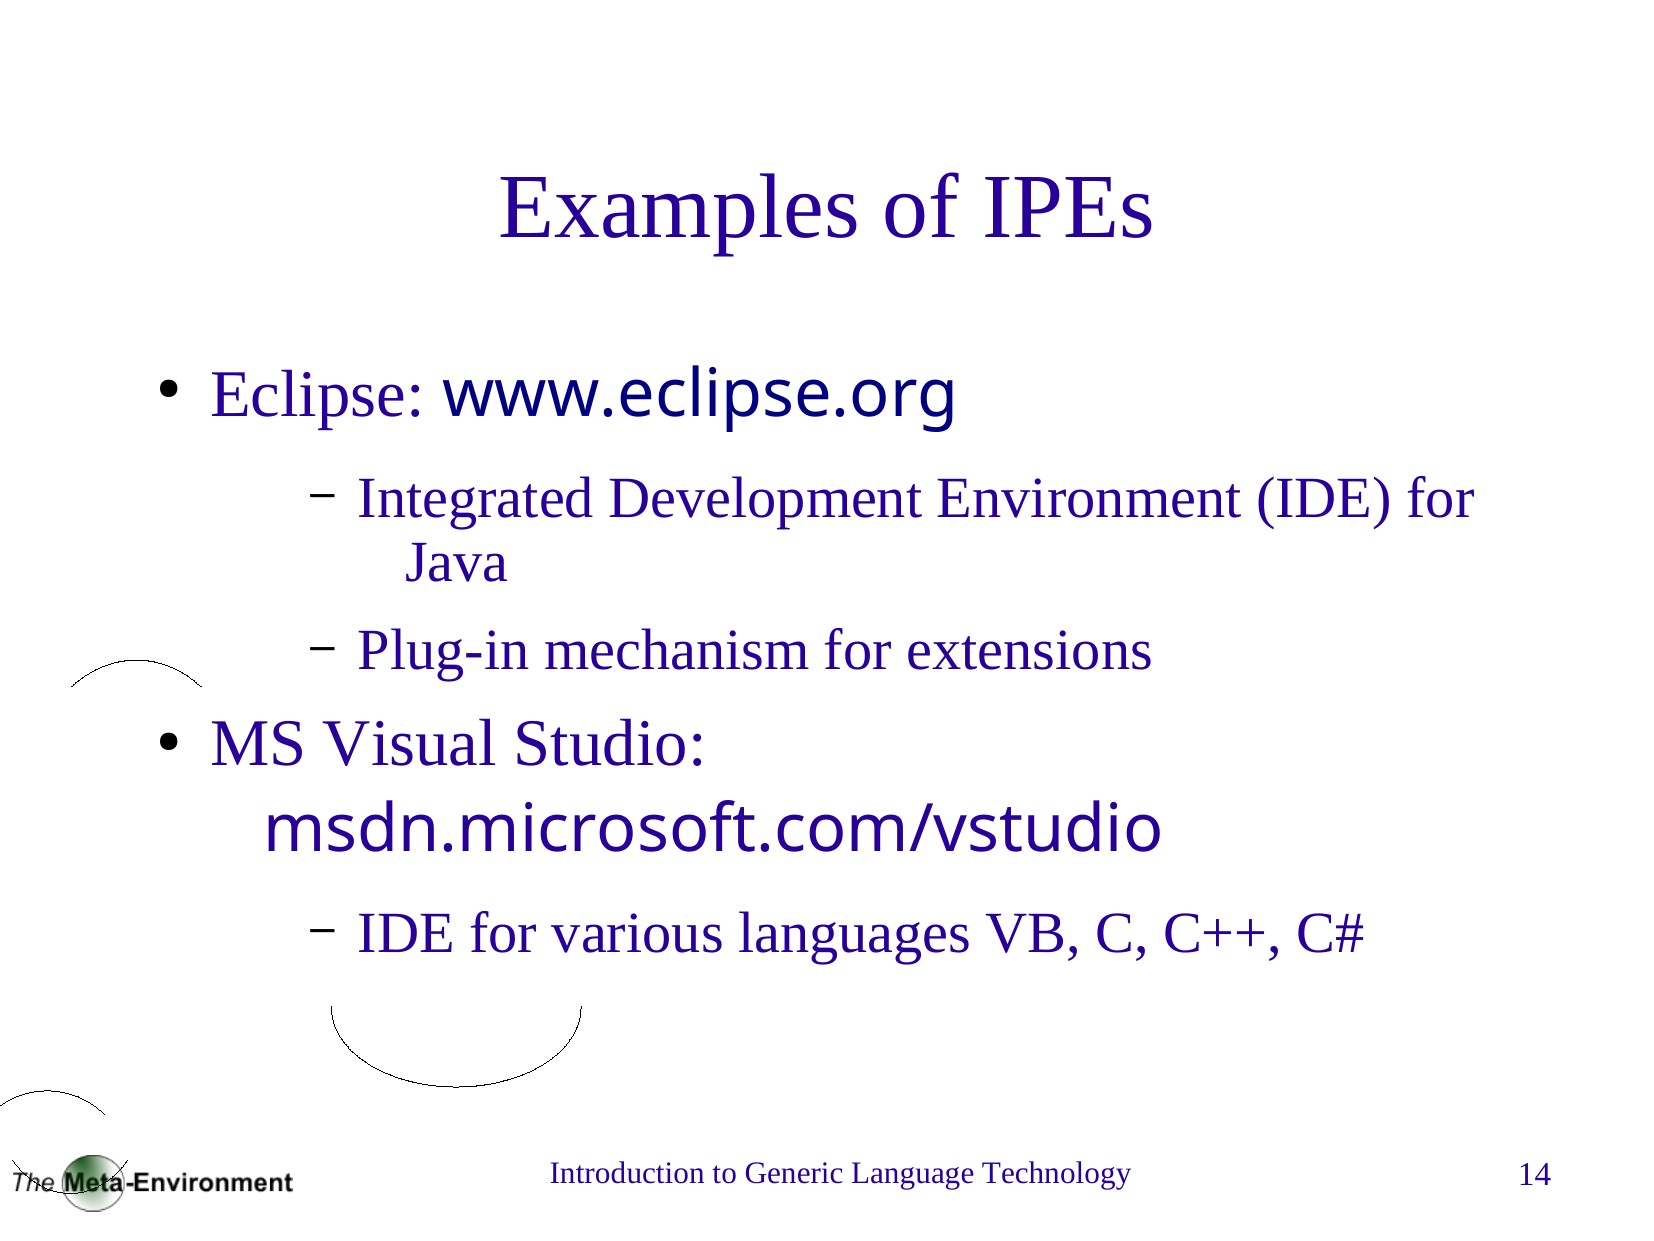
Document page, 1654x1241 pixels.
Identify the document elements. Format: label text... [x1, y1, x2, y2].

title Examples of IPEs [121, 102, 1534, 311]
picture [13, 1155, 293, 1212]
list Eclipse: www.eclipse.org Integrated Development Environment (IDE) for Java Plug-in mechanism for extensions MS Visual Studio: msdn.microsoft.com/vstudio IDE for various languages VB, C, C++, C# [121, 344, 1534, 1127]
